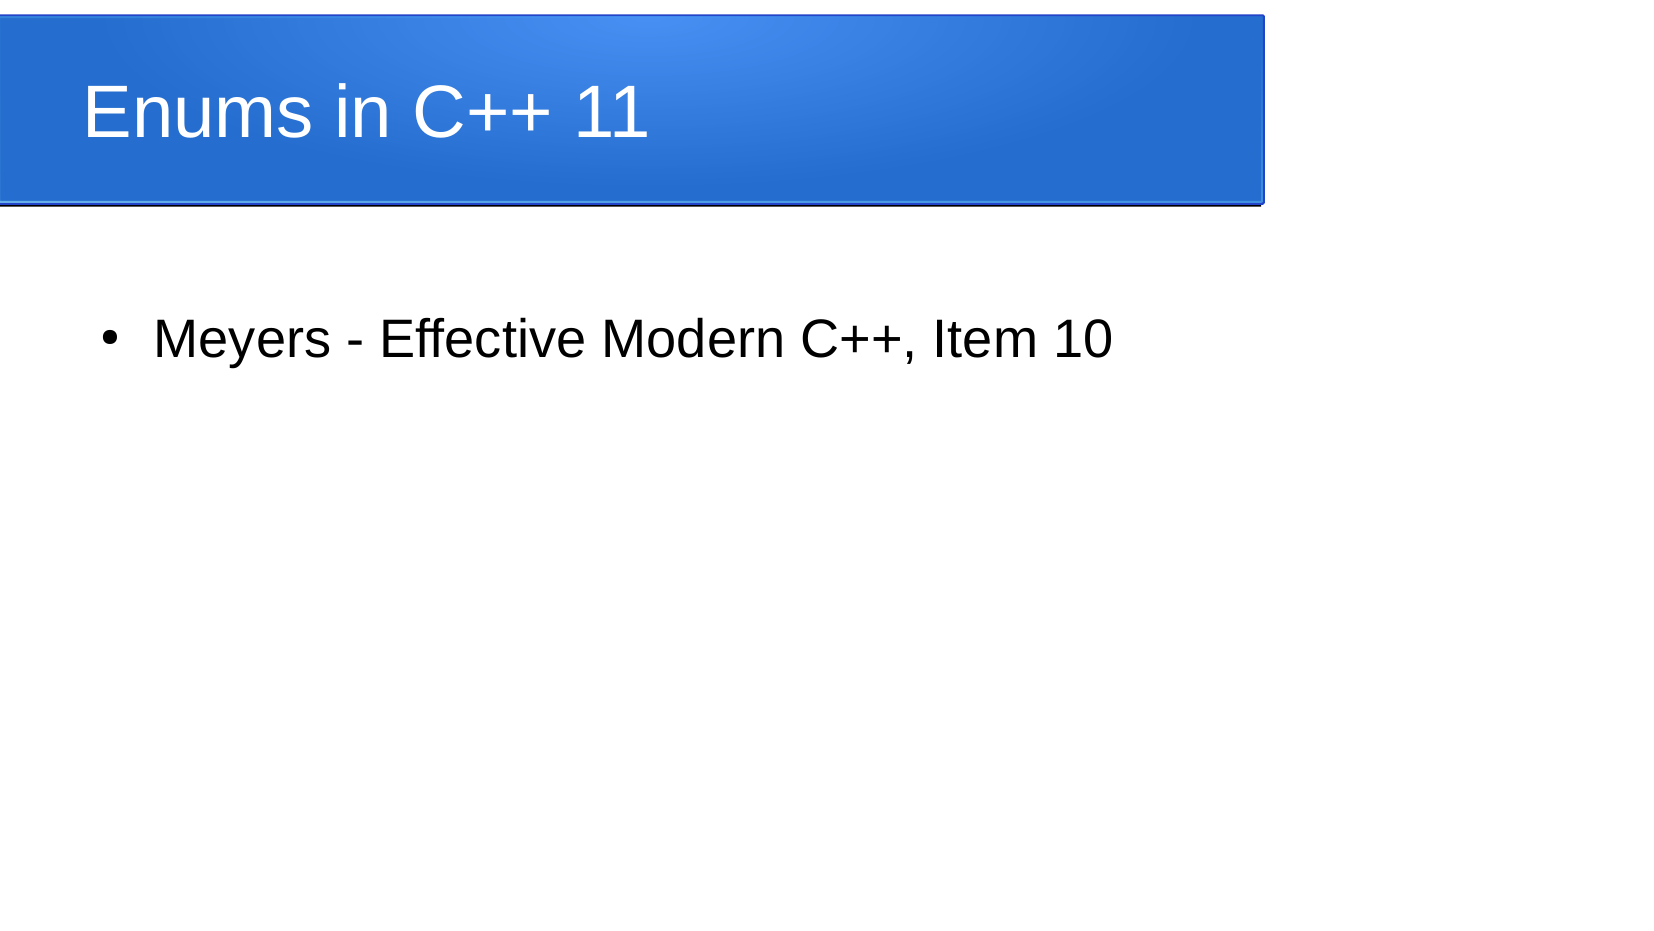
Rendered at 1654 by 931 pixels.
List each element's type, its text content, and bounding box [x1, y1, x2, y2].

title Enums in C++ 11 [82, 35, 1235, 189]
list Meyers - Effective Modern C++, Item 10 [82, 224, 1571, 764]
